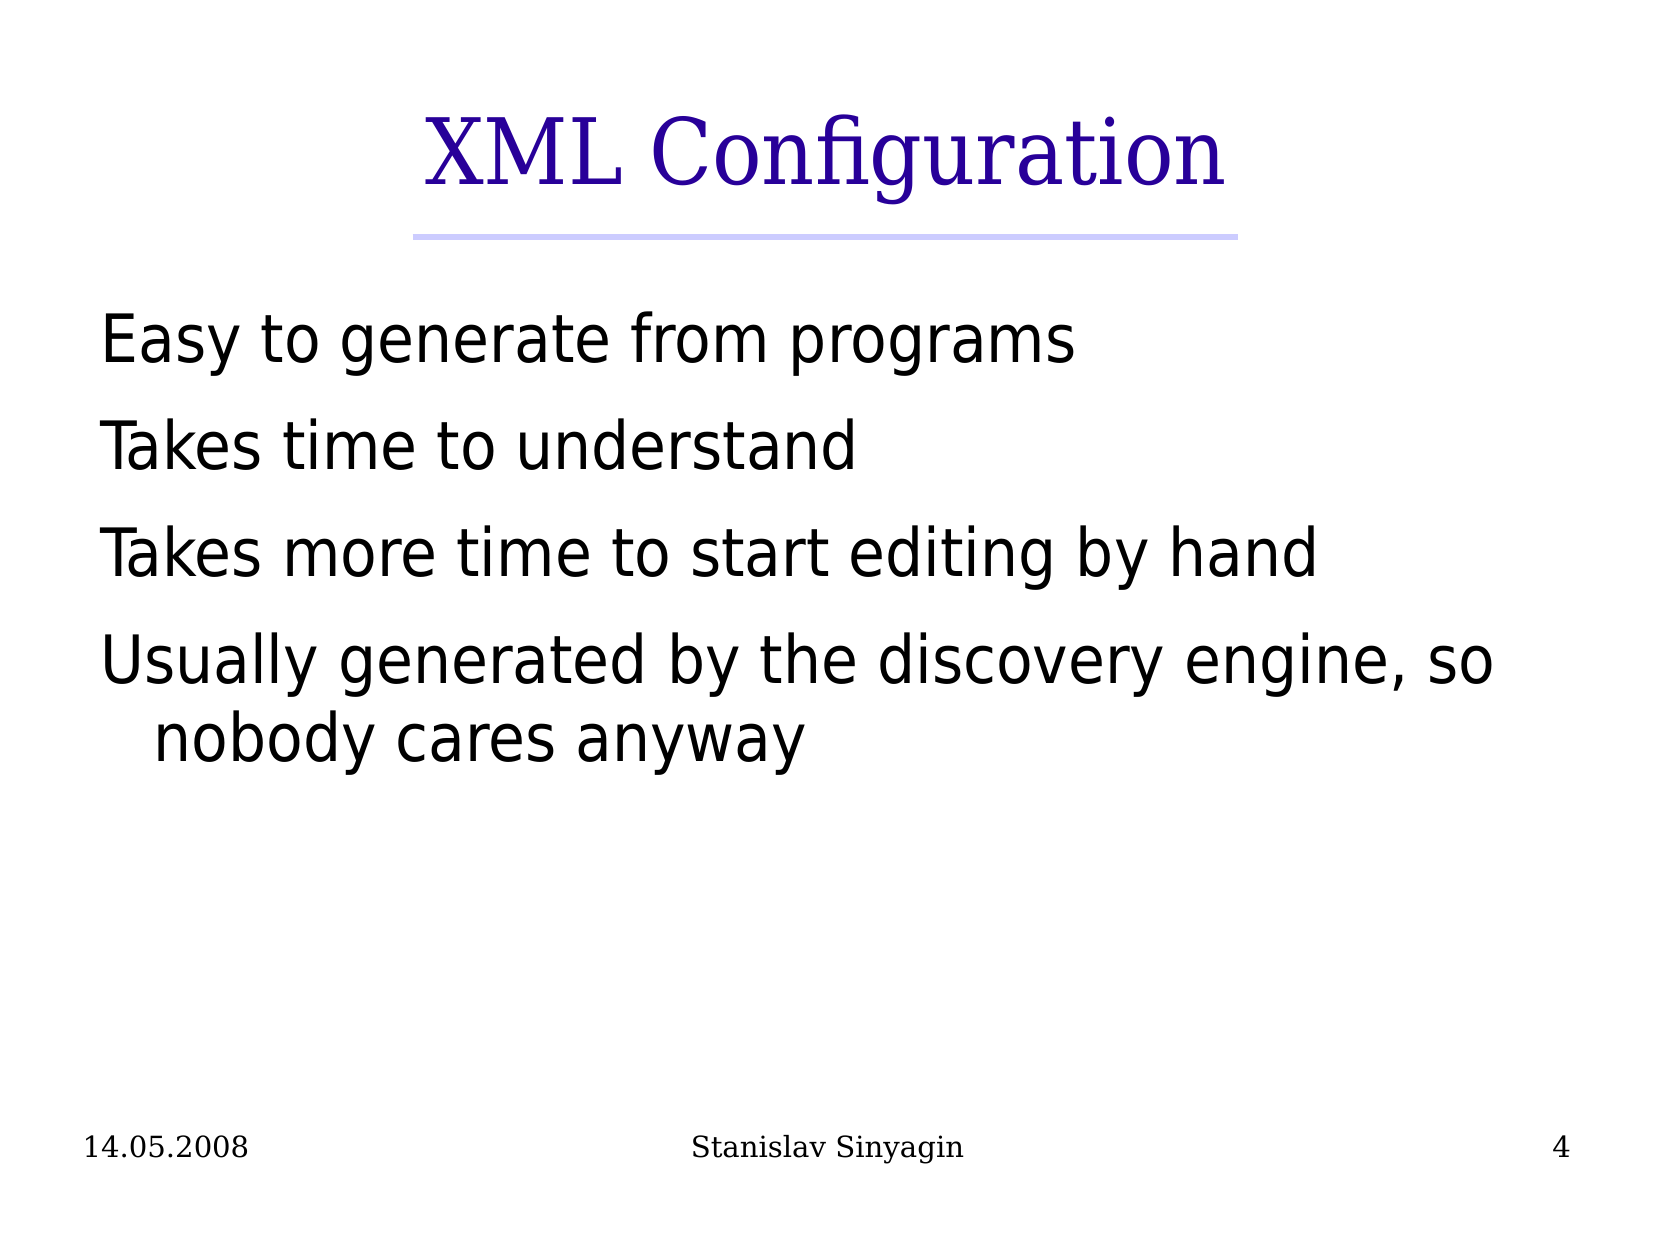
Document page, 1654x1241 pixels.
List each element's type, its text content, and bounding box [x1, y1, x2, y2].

title XML Configuration [82, 49, 1571, 257]
list Easy to generate from programs Takes time to understand Takes more time to start editing by hand Usually generated by the discovery engine, so nobody cares anyway [82, 300, 1571, 1109]
